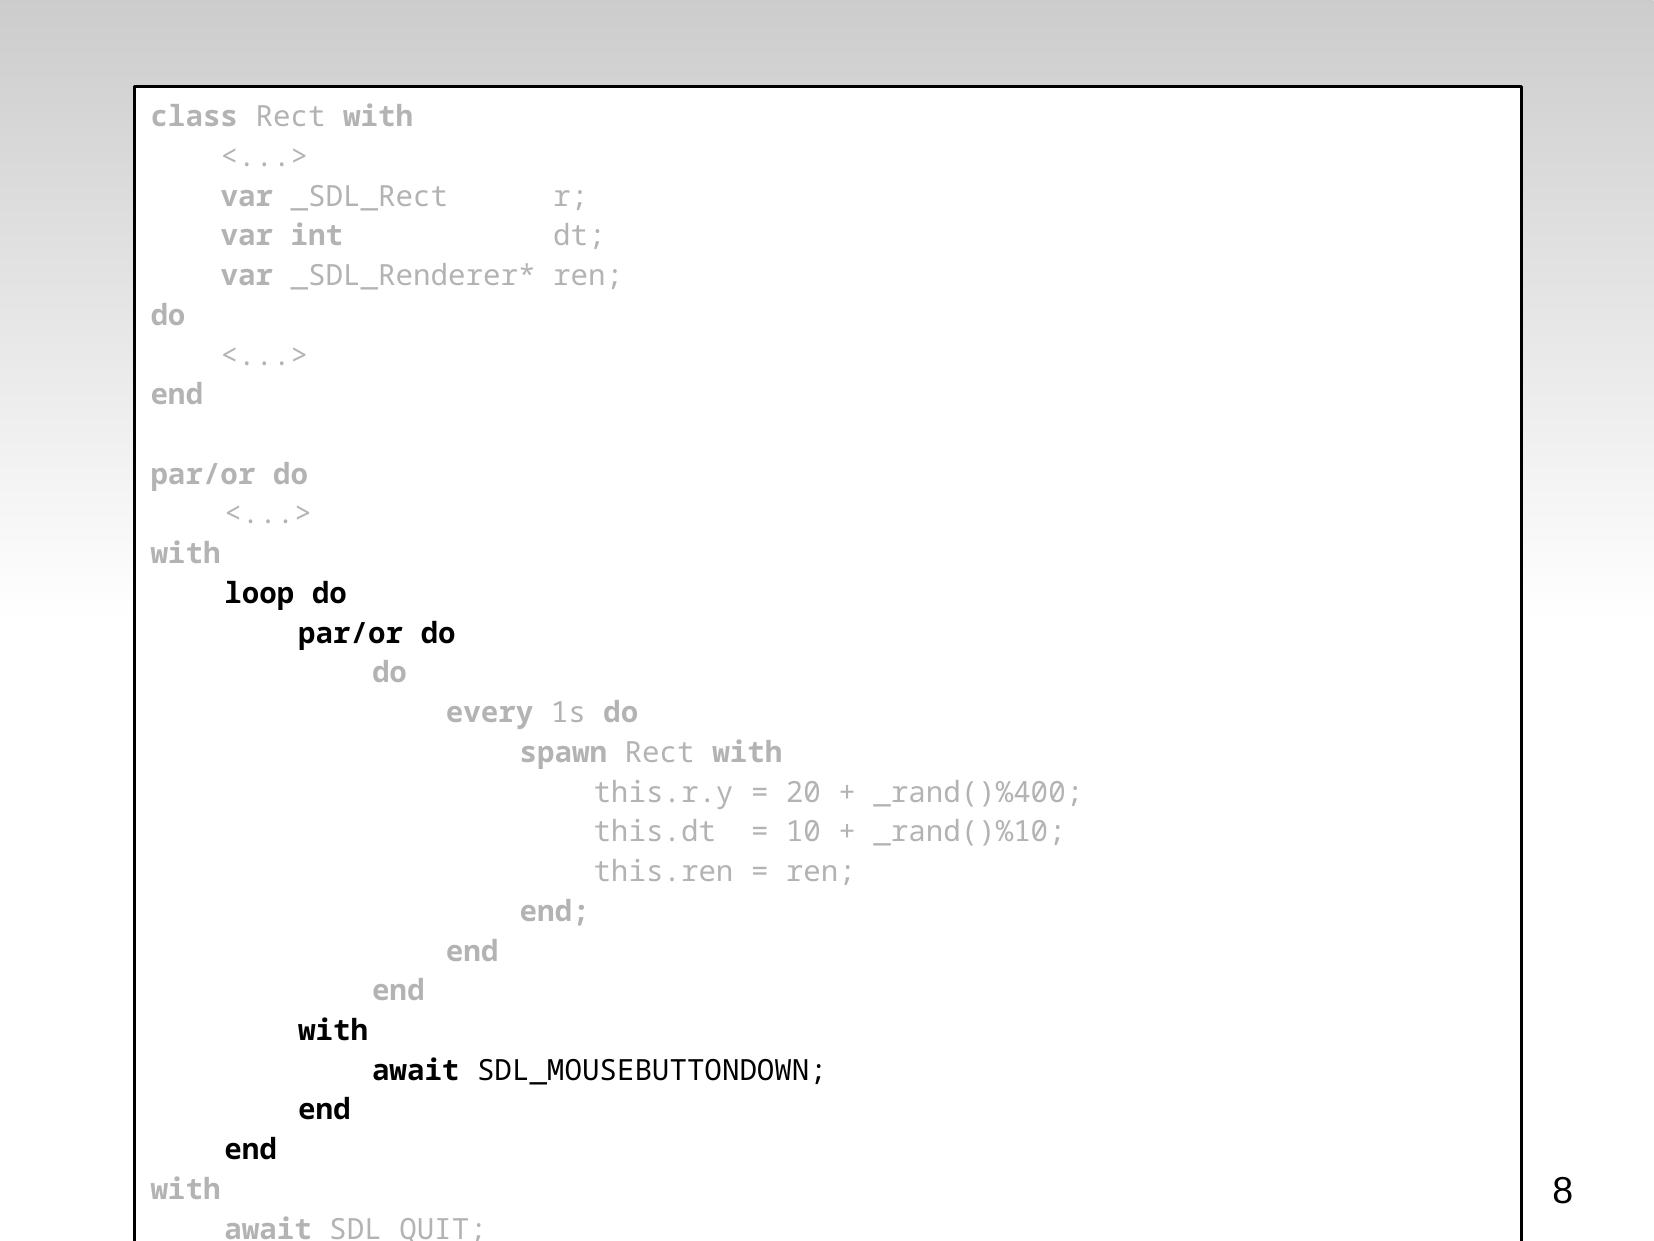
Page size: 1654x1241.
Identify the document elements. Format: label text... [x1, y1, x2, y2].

text_box 8 [1537, 1162, 1588, 1220]
text_box class Rect with <...> var _SDL_Rect r; var int dt; var _SDL_Renderer* ren; do <...> end par/or do <...> with loop do par/or do do every 1s do spawn Rect with this.r.y = 20 + _rand()%400; this.dt = 10 + _rand()%10; this.ren = ren; end; end end with await SDL_MOUSEBUTTONDOWN; end end with await SDL_QUIT; end [134, 86, 1522, 1149]
